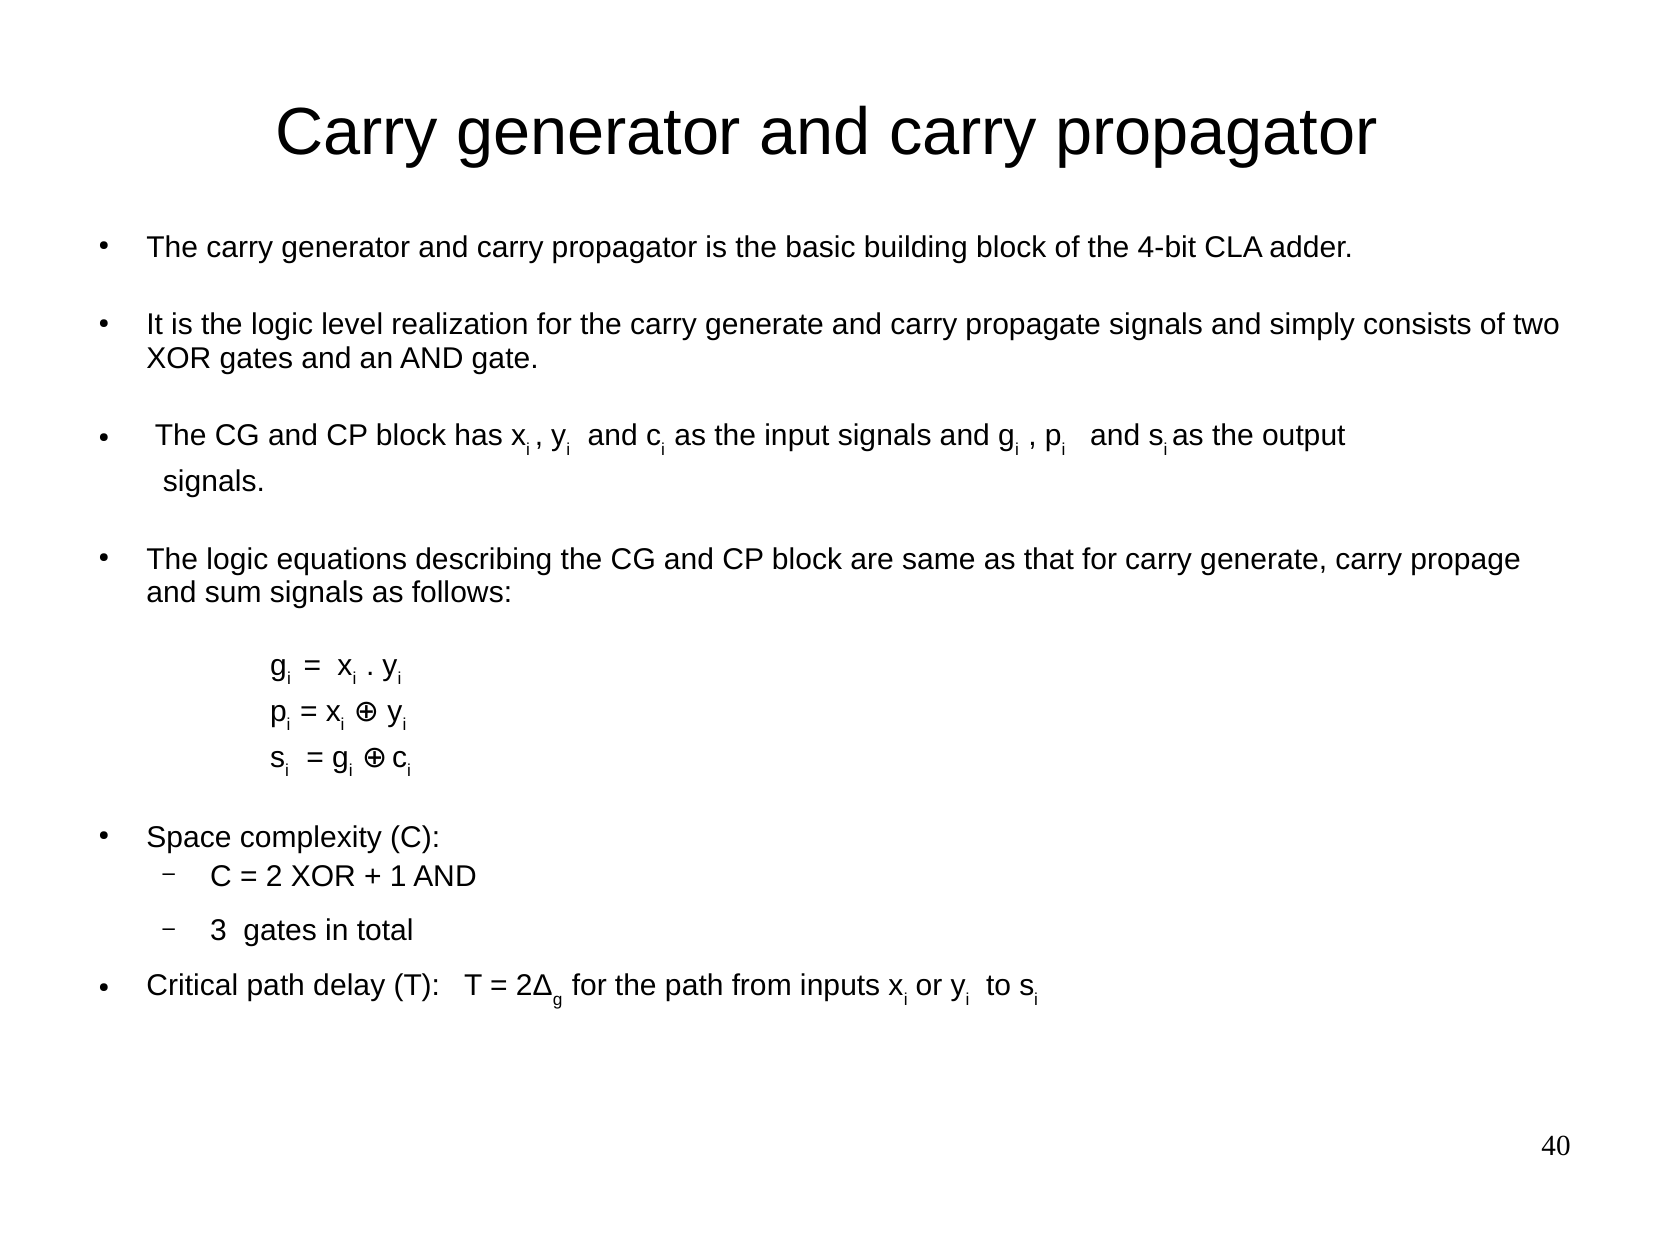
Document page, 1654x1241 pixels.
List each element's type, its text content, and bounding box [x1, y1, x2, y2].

title Carry generator and carry propagator [82, 49, 1571, 214]
list The carry generator and carry propagator is the basic building block of the 4-bit CLA adder. It is the logic level realization for the carry generate and carry propagate signals and simply consists of two XOR gates and an AND gate. The CG and CP block has xi , yi and ci as the input signals and gi , pi and si as the output signals. The logic equations describing the CG and CP block are same as that for carry generate, carry propage and sum signals as follows: gi = xi . yi pi = xi ⊕ yi si = gi ⊕ ci Space complexity (C): C = 2 XOR + 1 AND 3 gates in total Critical path delay (T): T = 2Δg for the path from inputs xi or yi to si [82, 229, 1571, 1010]
